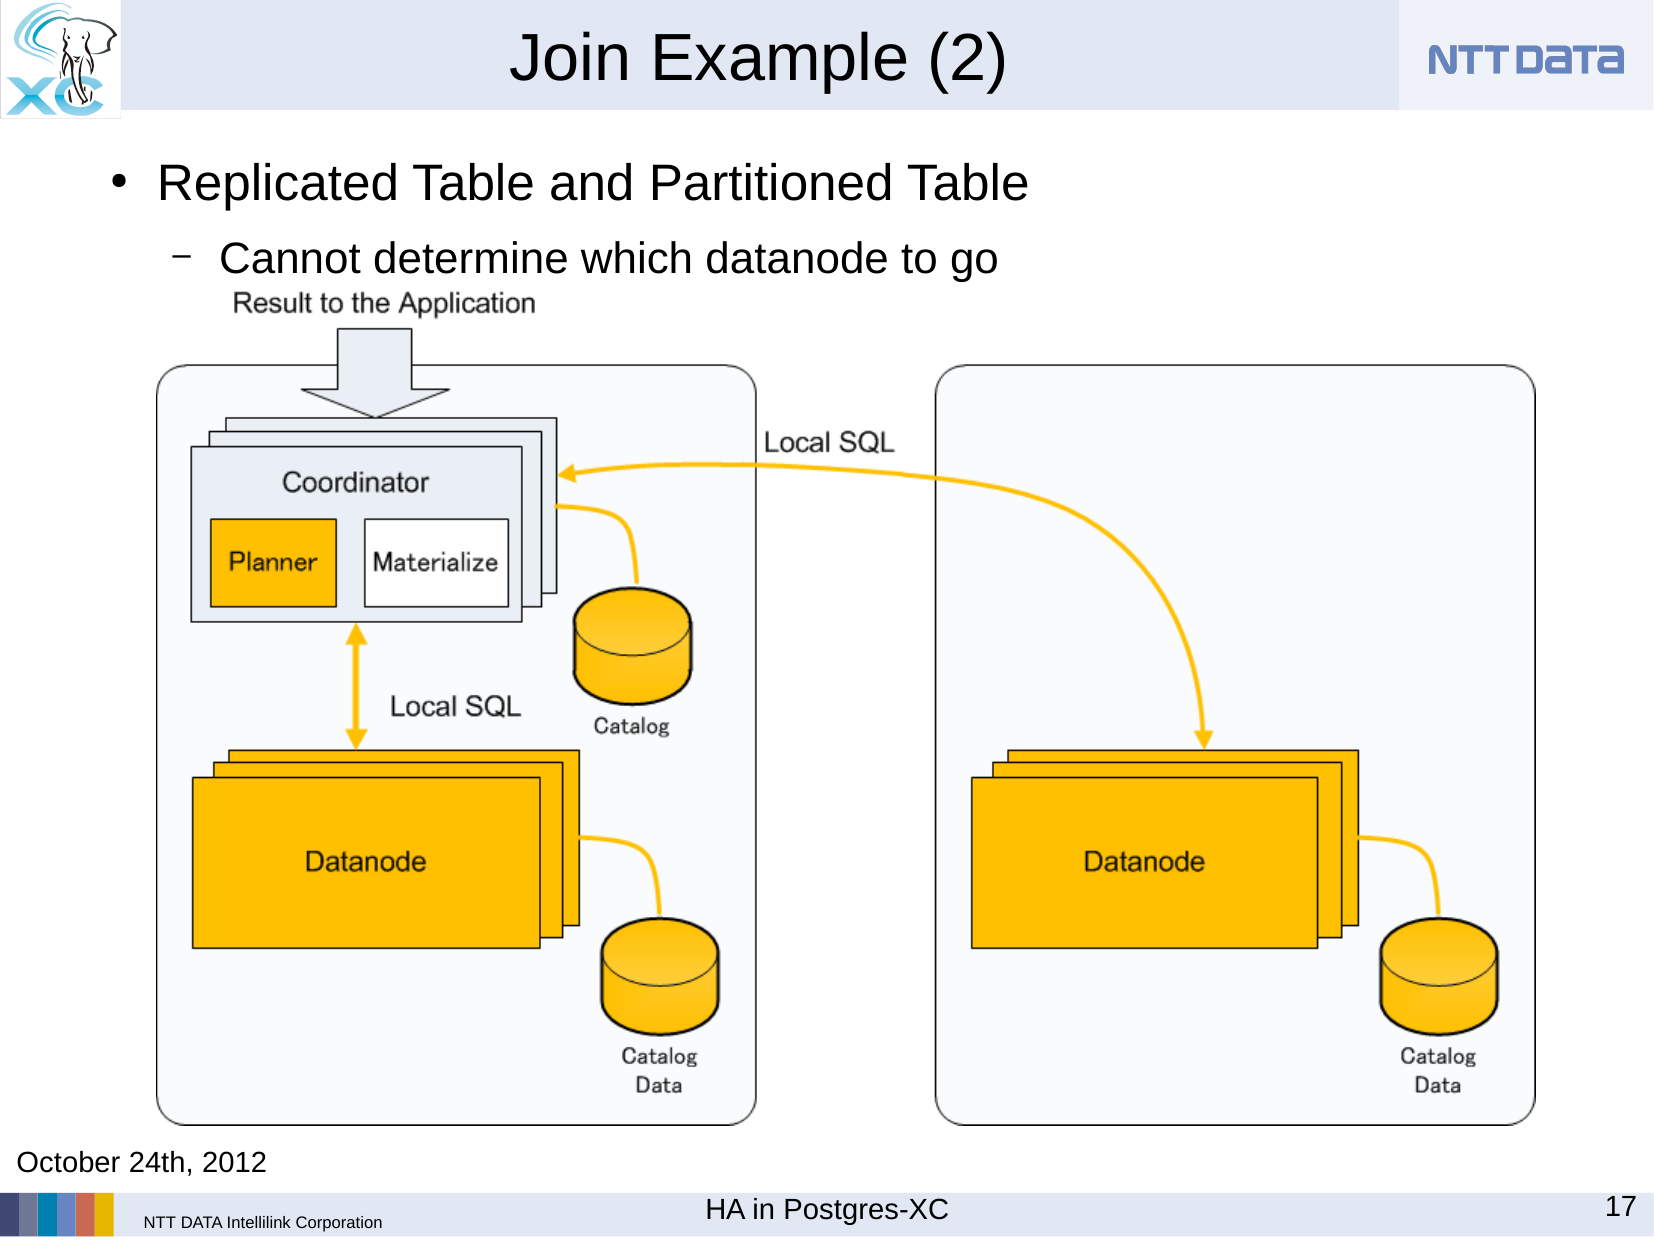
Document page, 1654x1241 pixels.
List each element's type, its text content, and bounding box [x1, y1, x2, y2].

picture [156, 283, 1536, 1126]
list Replicated Table and Partitioned Table Cannot determine which datanode to go [94, 153, 1583, 284]
picture [1429, 45, 1624, 74]
picture [0, 0, 121, 119]
title Join Example (2) [120, 3, 1399, 110]
